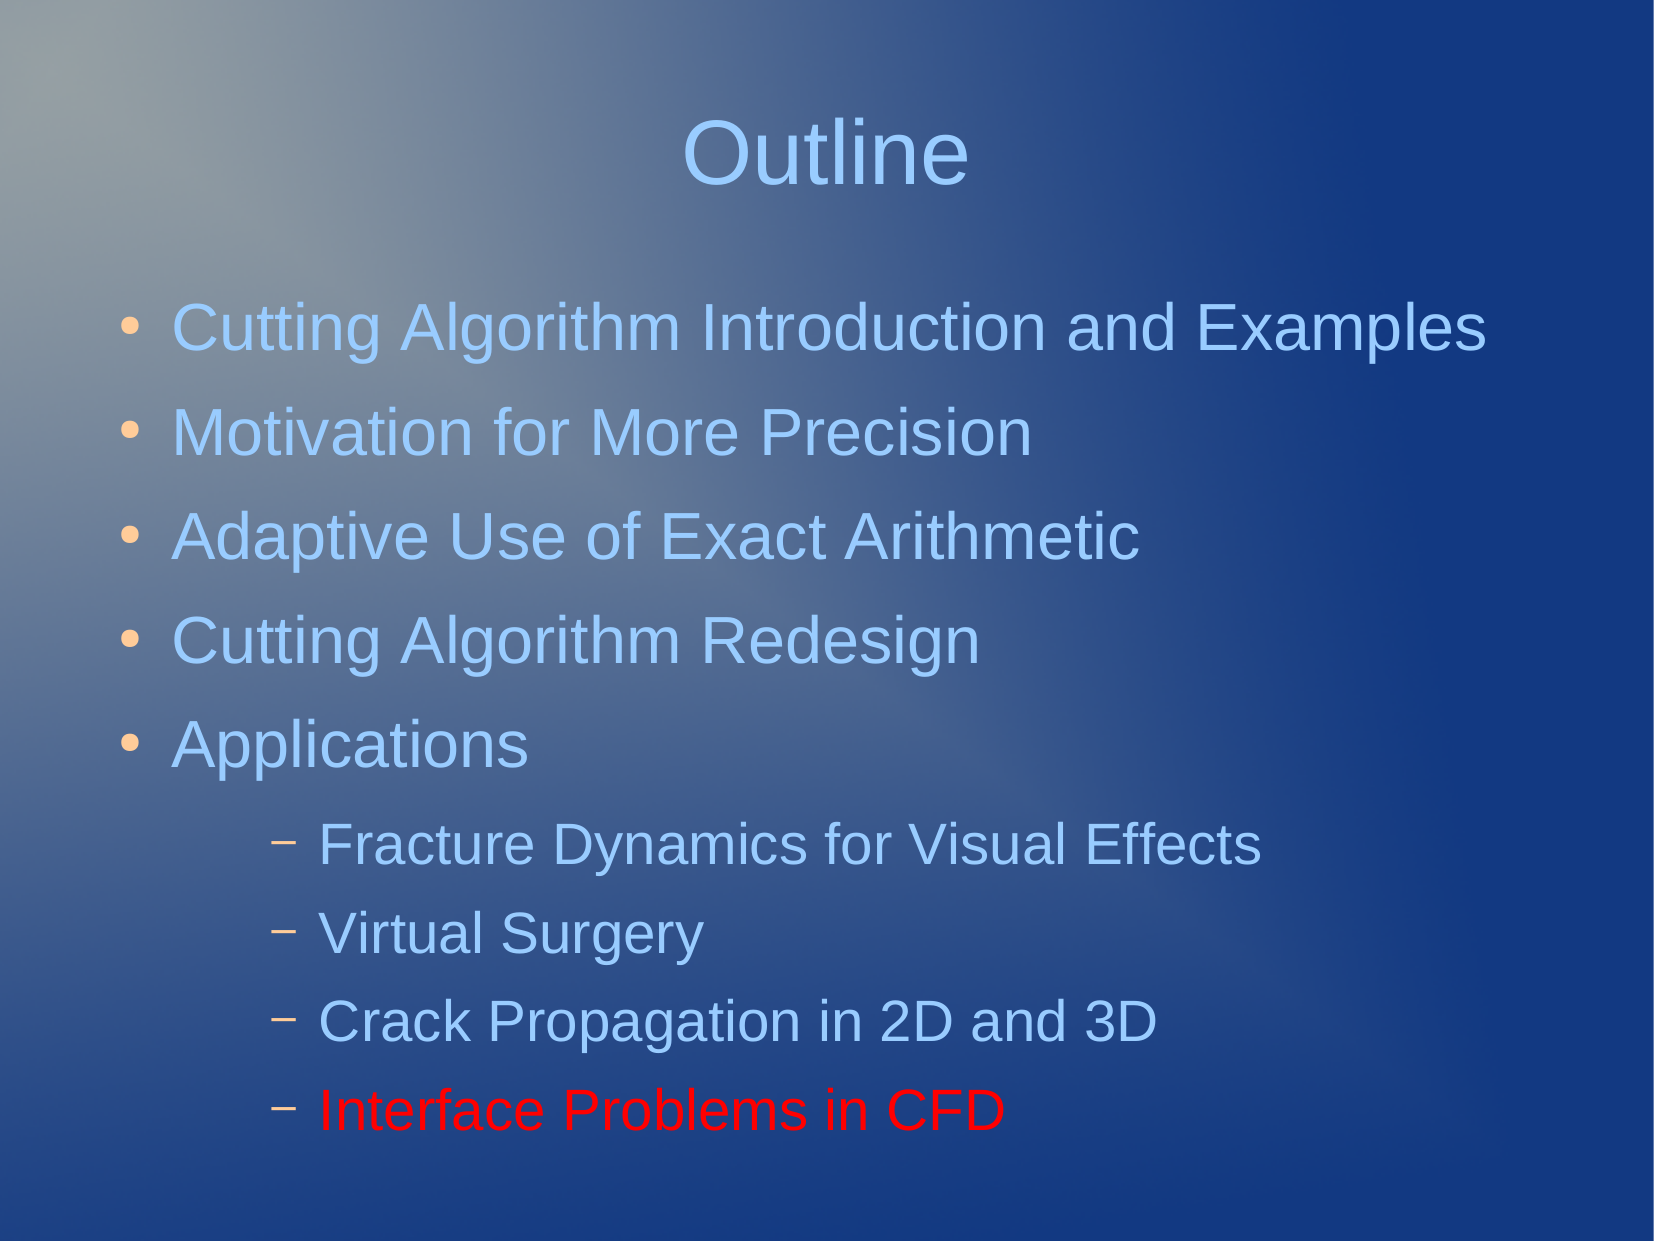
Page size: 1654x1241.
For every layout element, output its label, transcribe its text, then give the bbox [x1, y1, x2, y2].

title Outline [82, 49, 1571, 257]
picture [0, 0, 1654, 1241]
list Cutting Algorithm Introduction and Examples Motivation for More Precision Adaptive Use of Exact Arithmetic Cutting Algorithm Redesign Applications Fracture Dynamics for Visual Effects Virtual Surgery Crack Propagation in 2D and 3D Interface Problems in CFD [82, 290, 1571, 1142]
